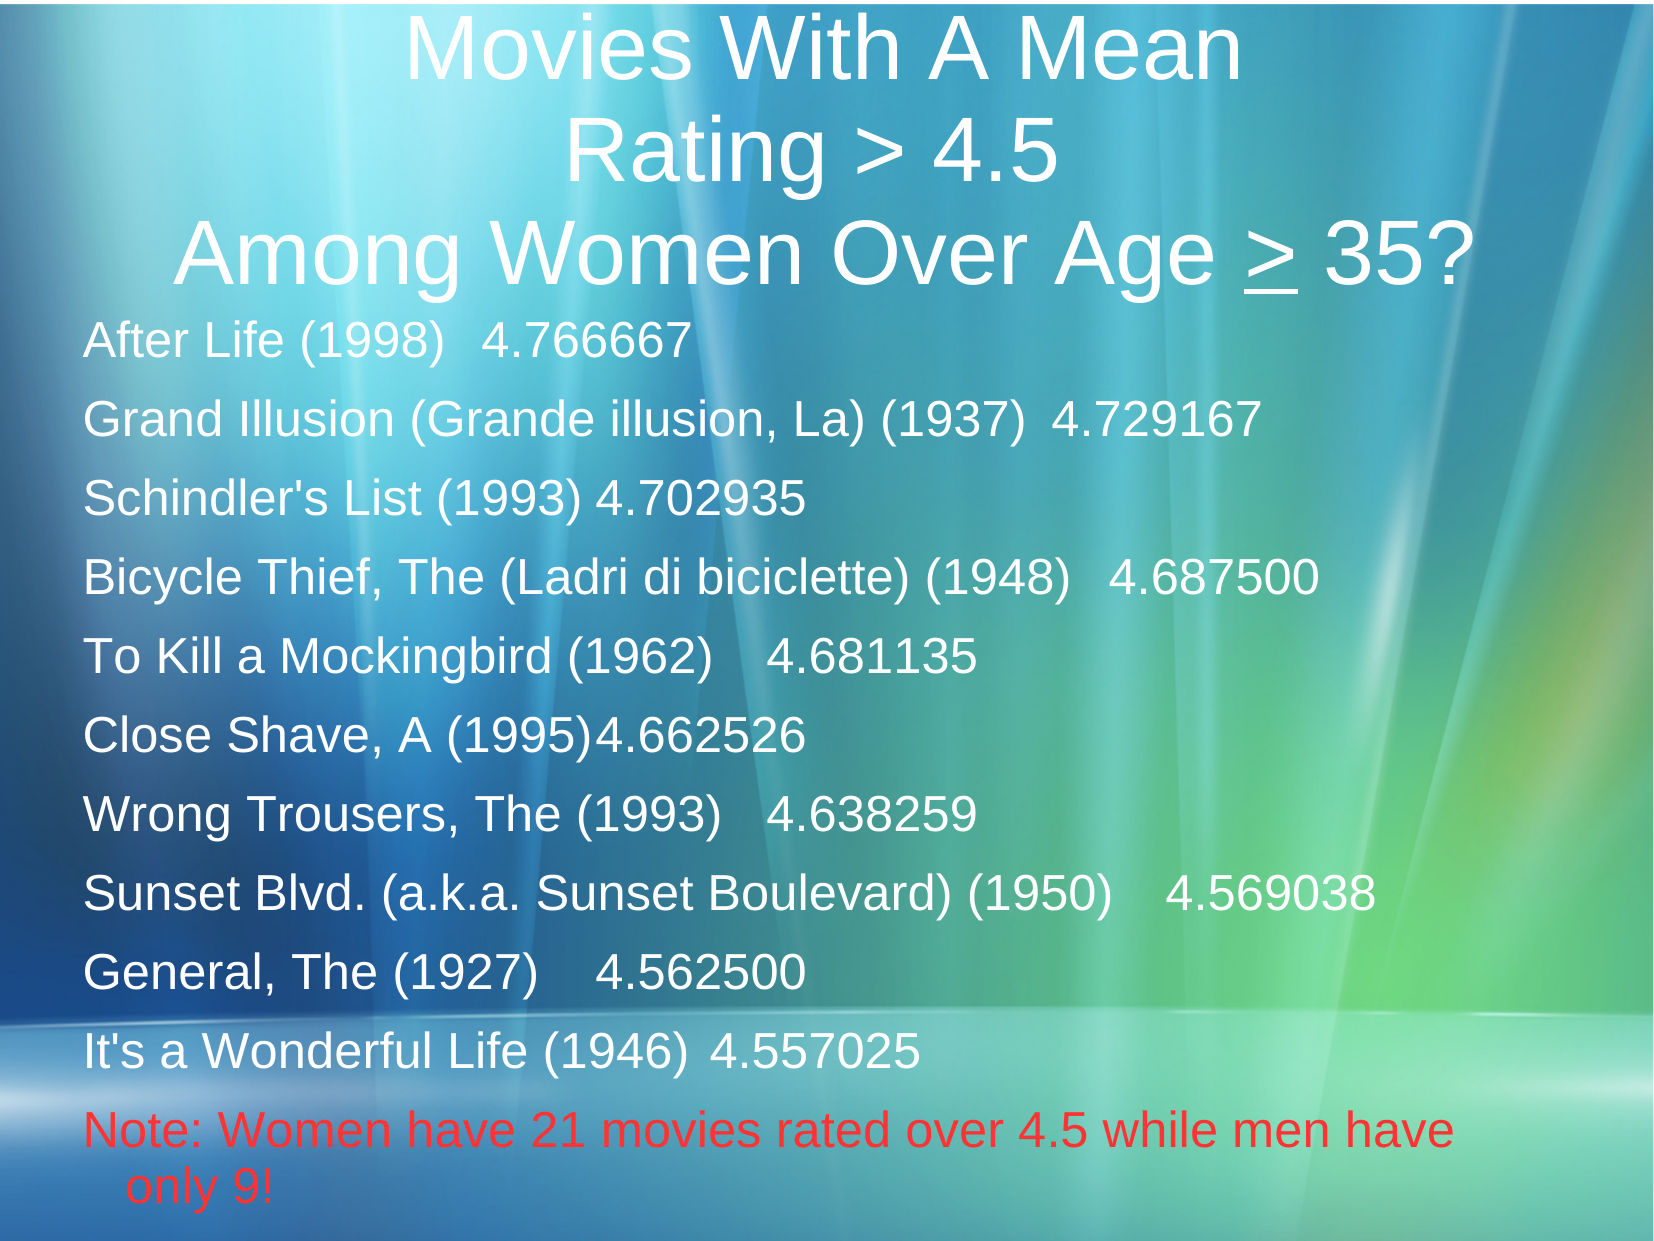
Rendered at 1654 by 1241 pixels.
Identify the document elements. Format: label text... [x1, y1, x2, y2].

list After Life (1998) 4.766667 Grand Illusion (Grande illusion, La) (1937) 4.729167 Schindler's List (1993) 4.702935 Bicycle Thief, The (Ladri di biciclette) (1948) 4.687500 To Kill a Mockingbird (1962) 4.681135 Close Shave, A (1995) 4.662526 Wrong Trousers, The (1993) 4.638259 Sunset Blvd. (a.k.a. Sunset Boulevard) (1950) 4.569038 General, The (1927) 4.562500 It's a Wonderful Life (1946) 4.557025 Note: Women have 21 movies rated over 4.5 while men have only 9! [82, 307, 1535, 1218]
title Movies With A Mean Rating > 4.5 Among Women Over Age > 35? [82, 0, 1568, 309]
picture [0, 4, 1654, 1241]
